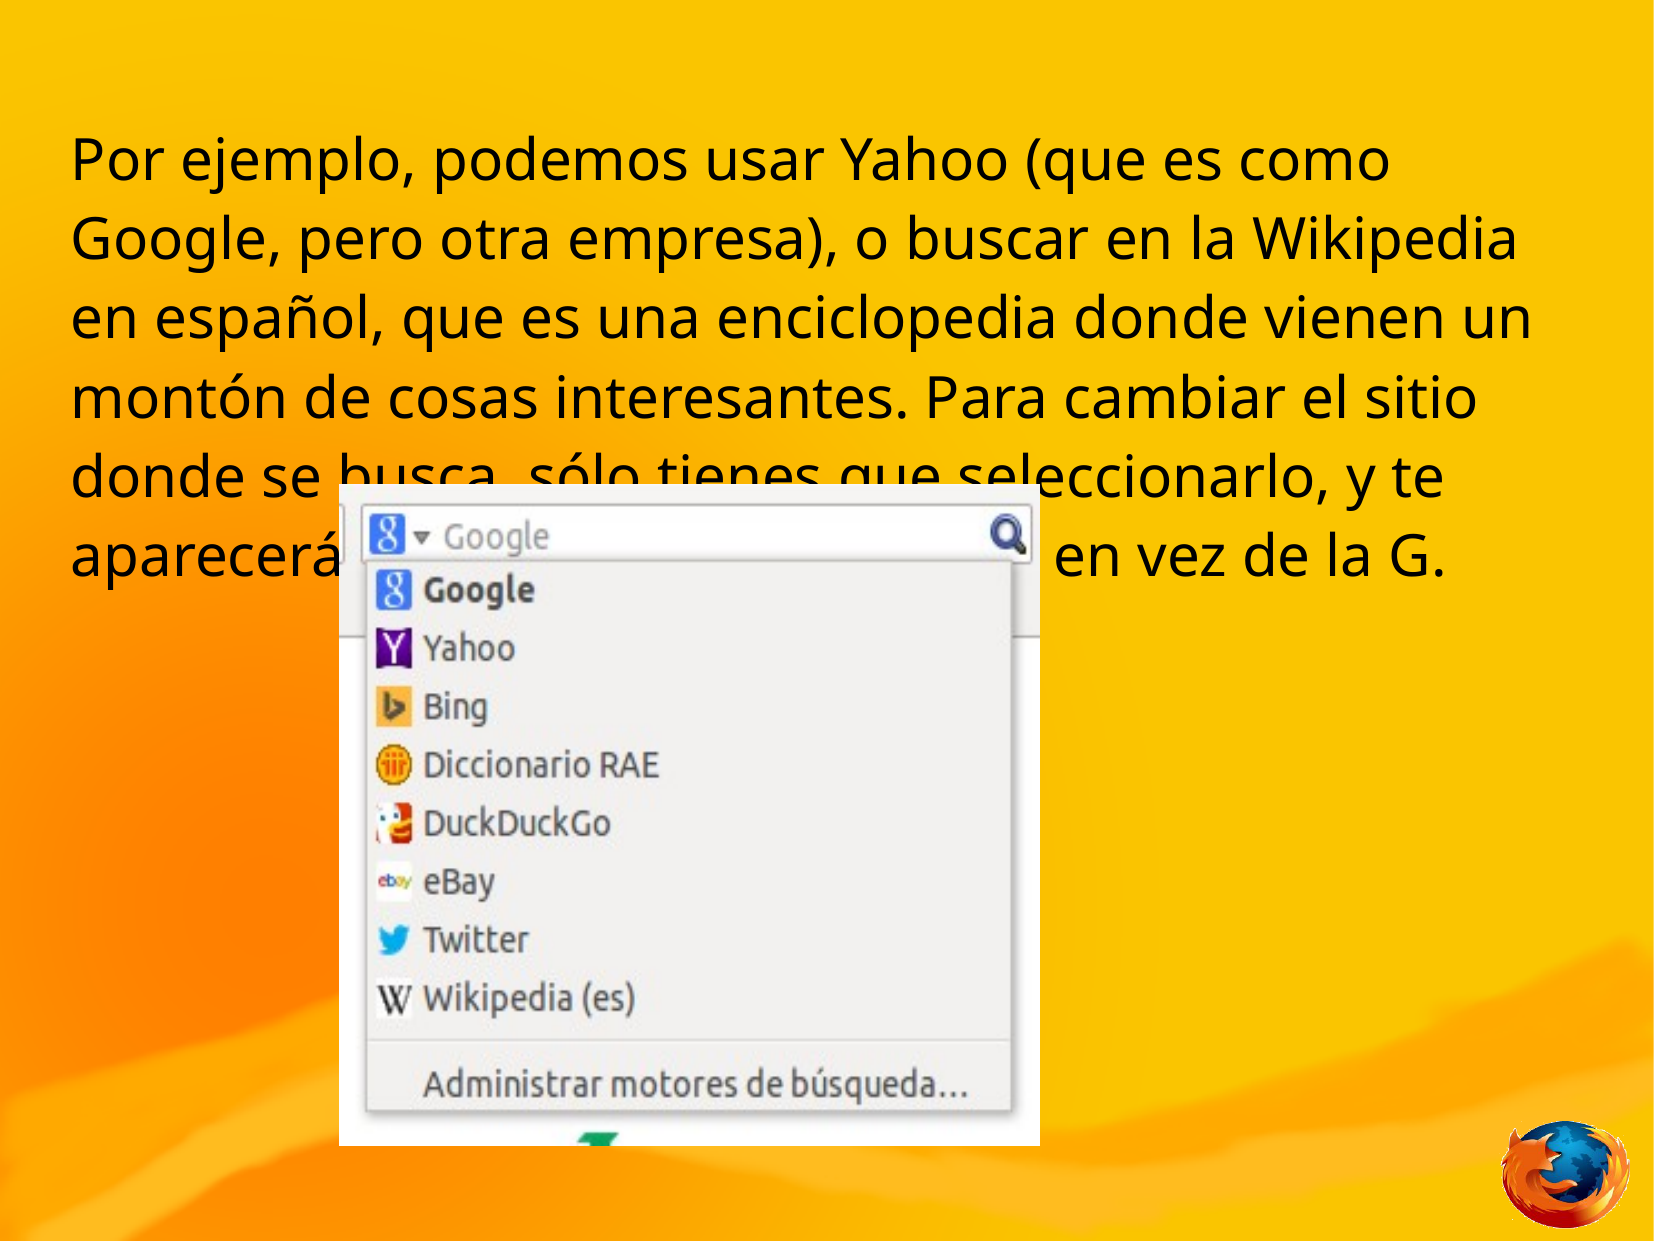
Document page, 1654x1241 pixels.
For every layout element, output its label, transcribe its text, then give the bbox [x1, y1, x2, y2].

list Por ejemplo, podemos usar Yahoo (que es como Google, pero otra empresa), o buscar en la Wikipedia en español, que es una enciclopedia donde vienen un montón de cosas interesantes. Para cambiar el sitio donde se busca, sólo tienes que seleccionarlo, y te aparecerá el icono correspondiente en vez de la G. [70, 118, 1560, 838]
picture [0, 0, 1654, 1241]
